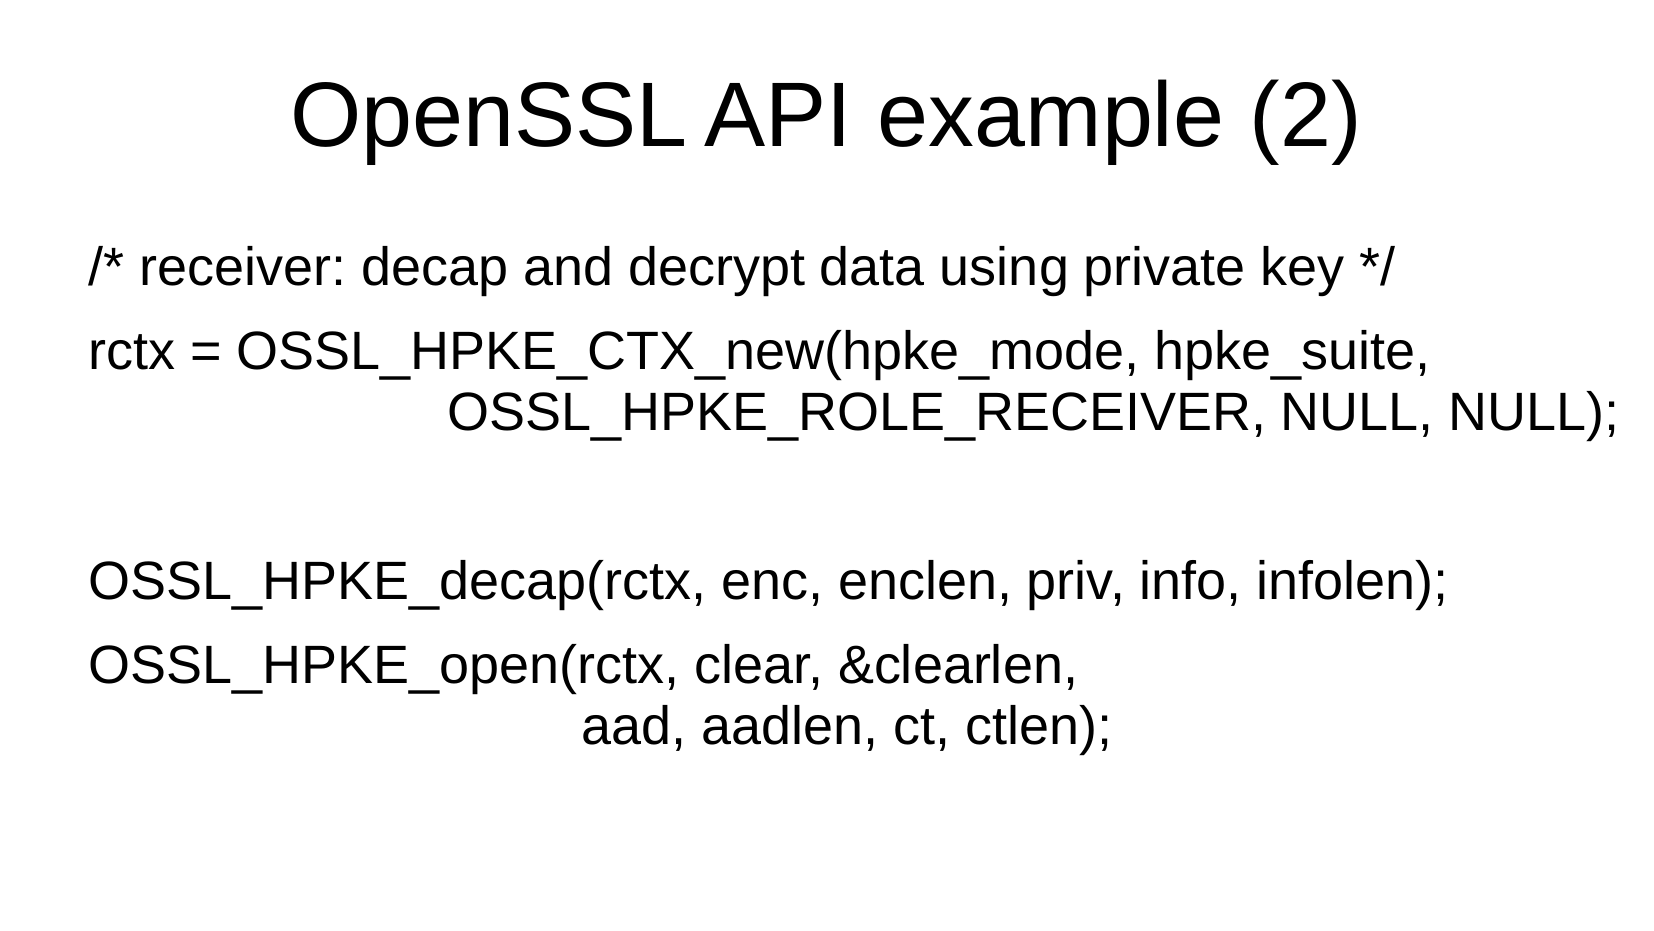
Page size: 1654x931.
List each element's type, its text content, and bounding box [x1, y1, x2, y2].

title OpenSSL API example (2) [82, 37, 1571, 193]
list /* receiver: decap and decrypt data using private key */ rctx = OSSL_HPKE_CTX_new(hpke_mode, hpke_suite, OSSL_HPKE_ROLE_RECEIVER, NULL, NULL); OSSL_HPKE_decap(rctx, enc, enclen, priv, info, infolen); OSSL_HPKE_open(rctx, clear, &clearlen, aad, aadlen, ct, ctlen); [88, 236, 1625, 776]
